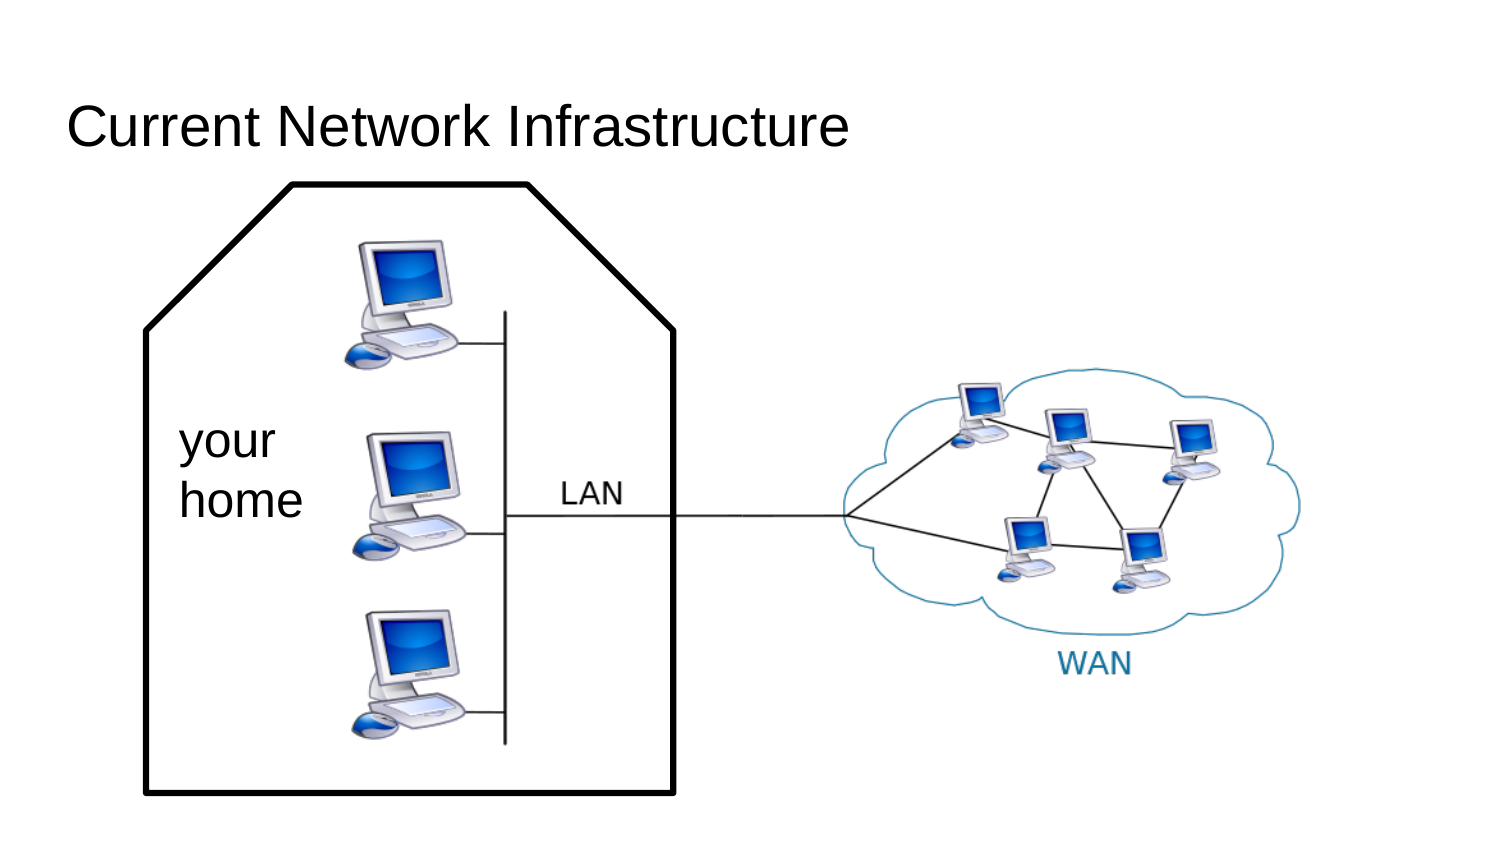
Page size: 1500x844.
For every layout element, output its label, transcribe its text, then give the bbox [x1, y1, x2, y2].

picture [239, 166, 1357, 844]
list your home [163, 392, 331, 486]
title Current Network Infrastructure [51, 72, 1449, 167]
picture [239, 188, 670, 789]
